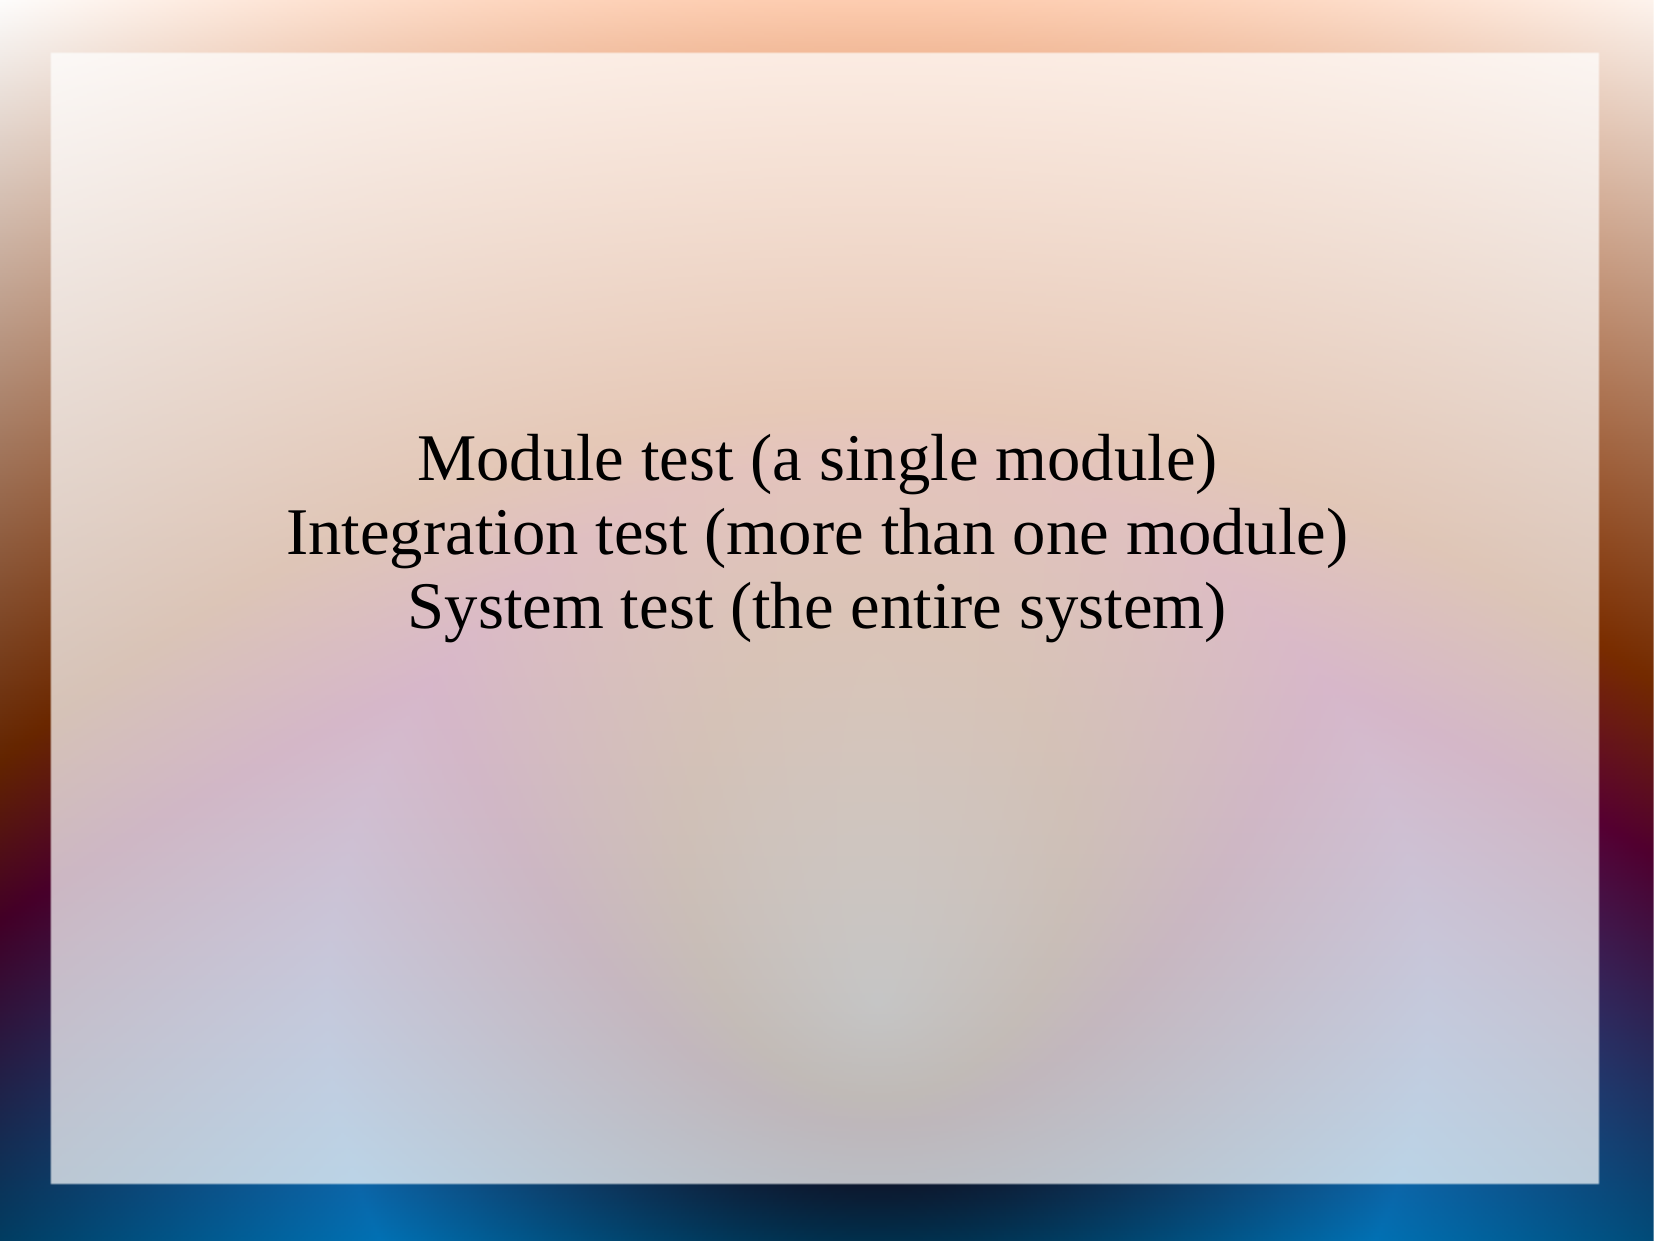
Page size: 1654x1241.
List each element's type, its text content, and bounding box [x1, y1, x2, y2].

picture [0, 0, 1654, 1241]
subtitle Module test (a single module) Integration test (more than one module) System test (the entire system) [82, 55, 1571, 1010]
